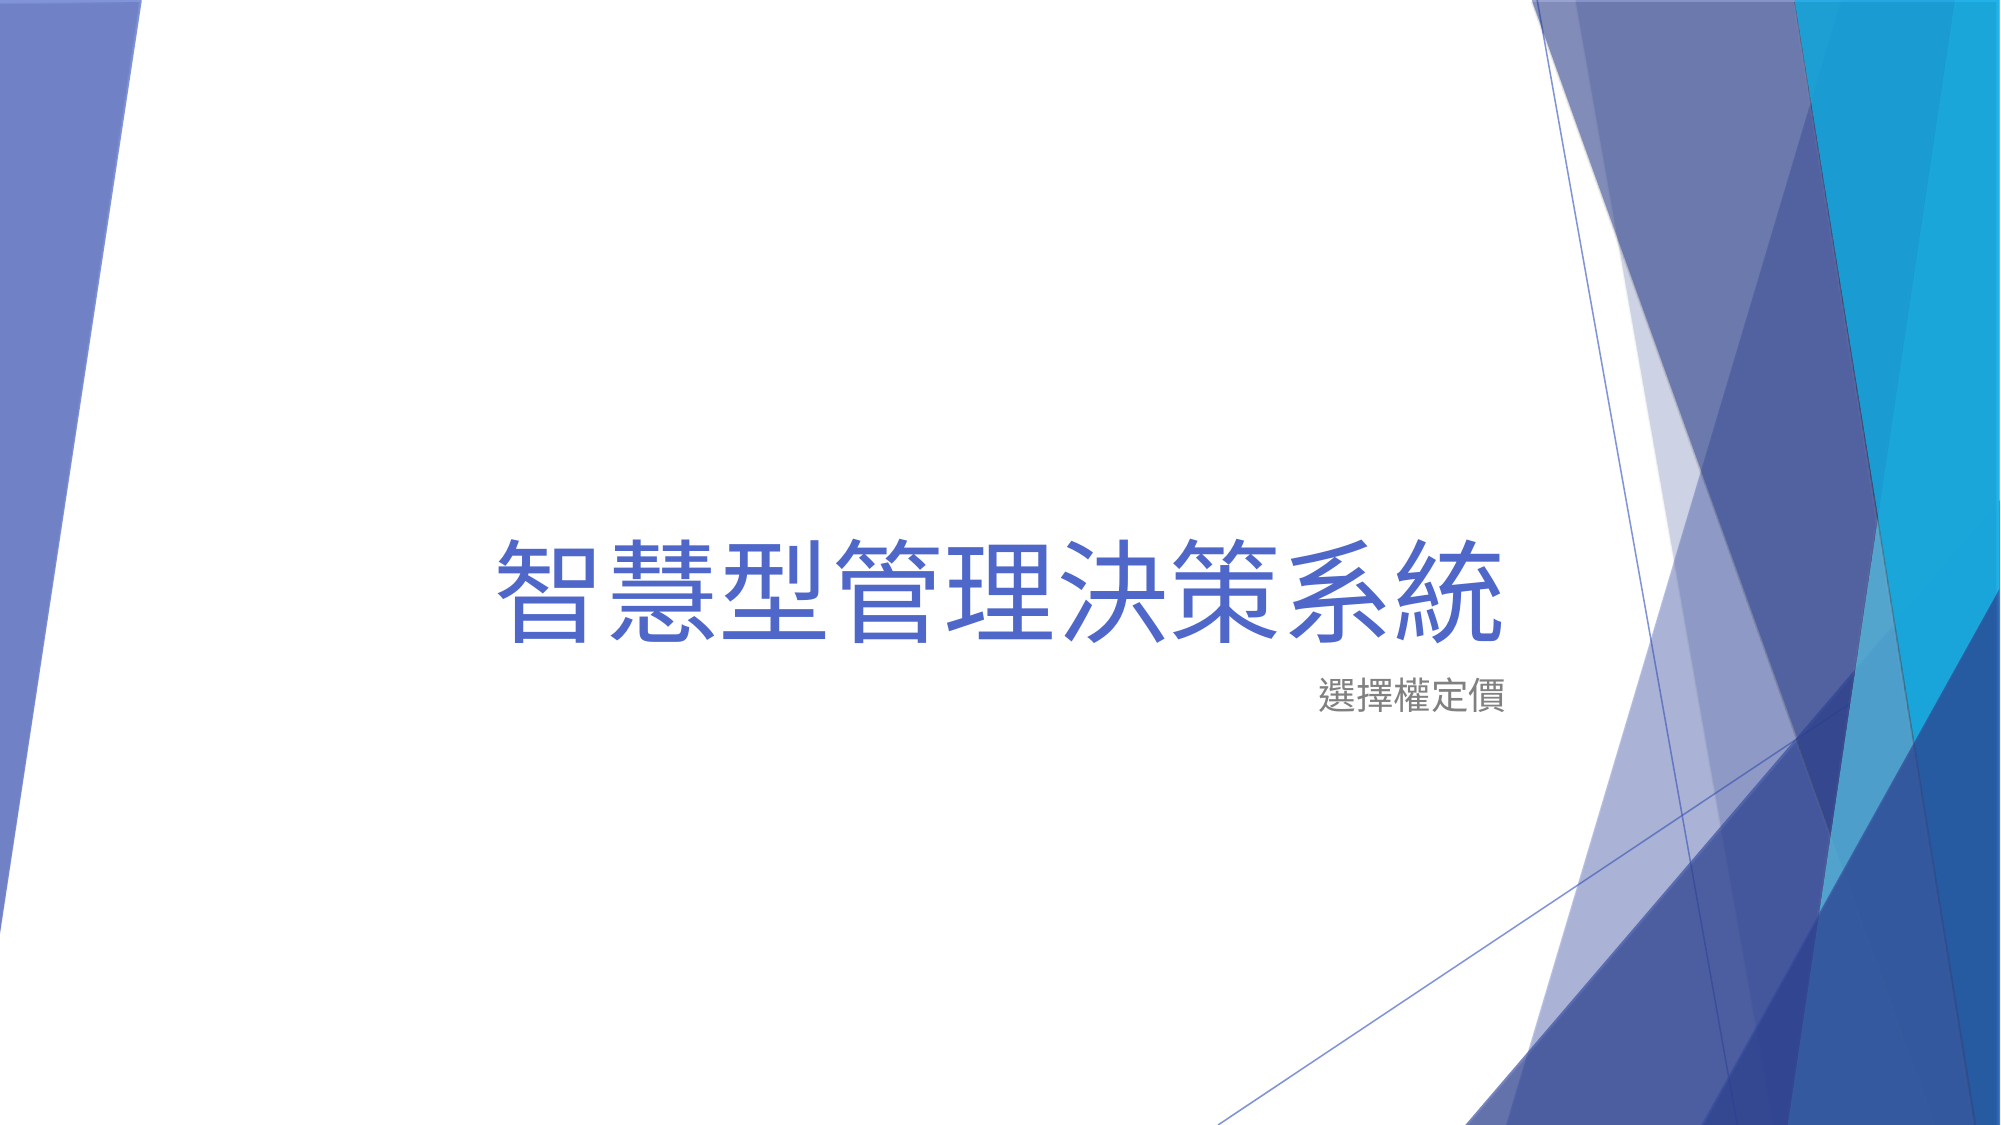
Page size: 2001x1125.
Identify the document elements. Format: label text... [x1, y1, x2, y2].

title 智慧型管理決策系統 [247, 394, 1522, 664]
subtitle 選擇權定價 [247, 664, 1522, 845]
